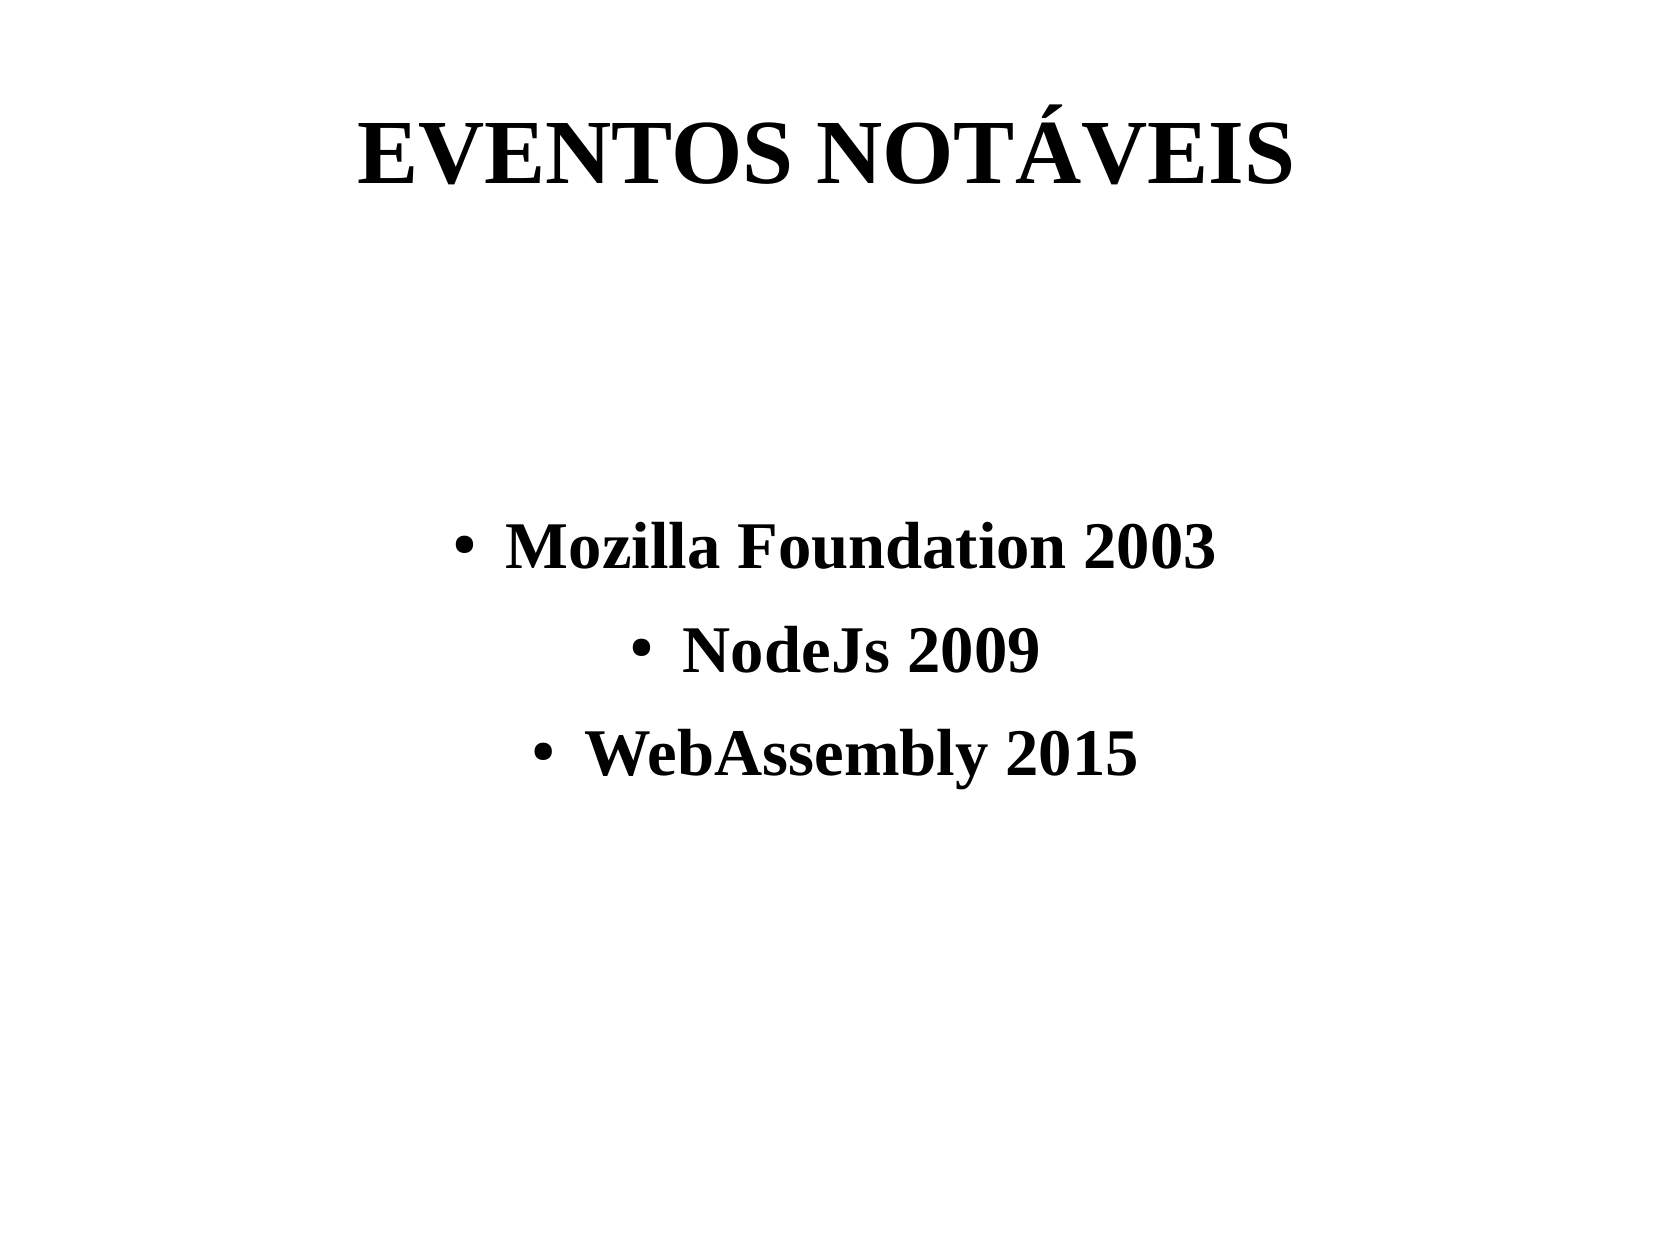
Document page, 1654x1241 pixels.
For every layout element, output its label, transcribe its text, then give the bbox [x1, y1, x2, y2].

list Mozilla Foundation 2003 NodeJs 2009 WebAssembly 2015 [82, 290, 1571, 1010]
title EVENTOS NOTÁVEIS [82, 49, 1571, 257]
